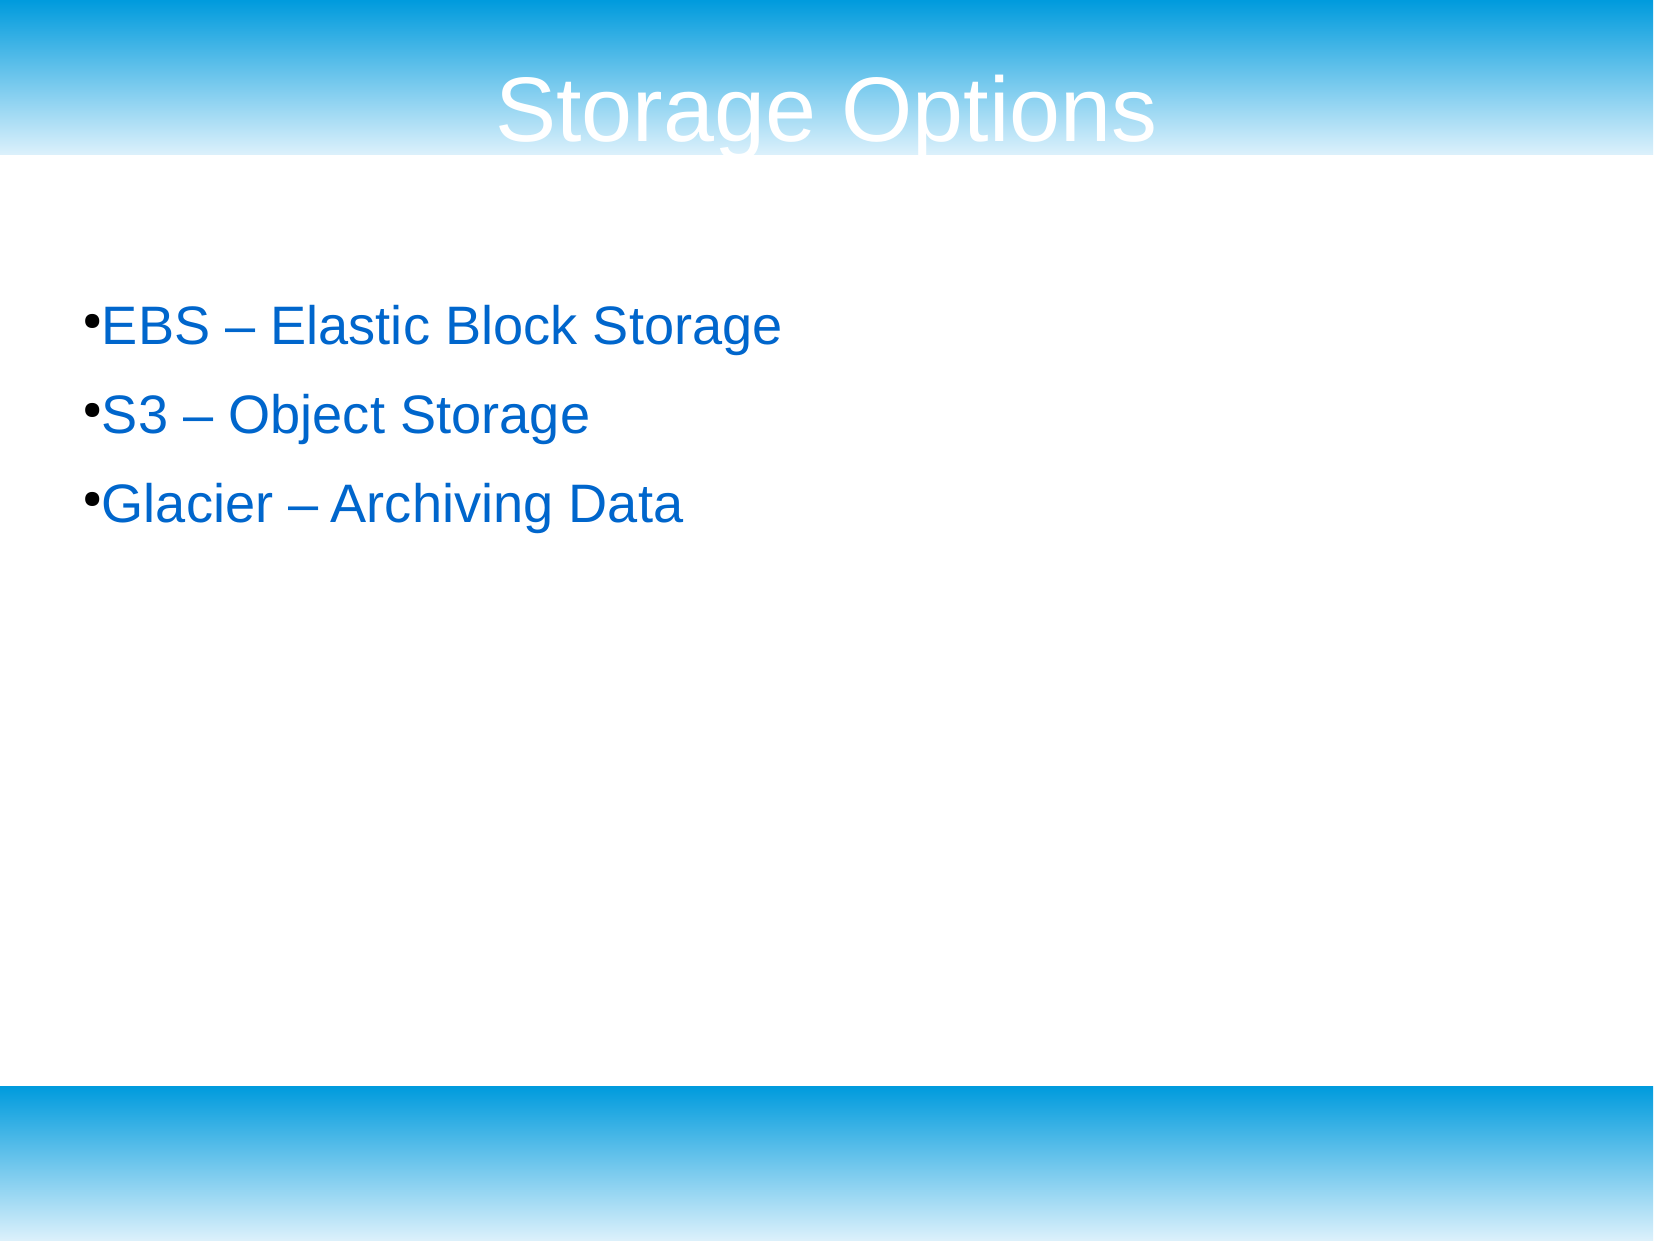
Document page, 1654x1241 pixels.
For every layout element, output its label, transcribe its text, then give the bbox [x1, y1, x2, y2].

list EBS – Elastic Block Storage S3 – Object Storage Glacier – Archiving Data [82, 290, 1571, 1010]
title Storage Options [82, 49, 1571, 155]
